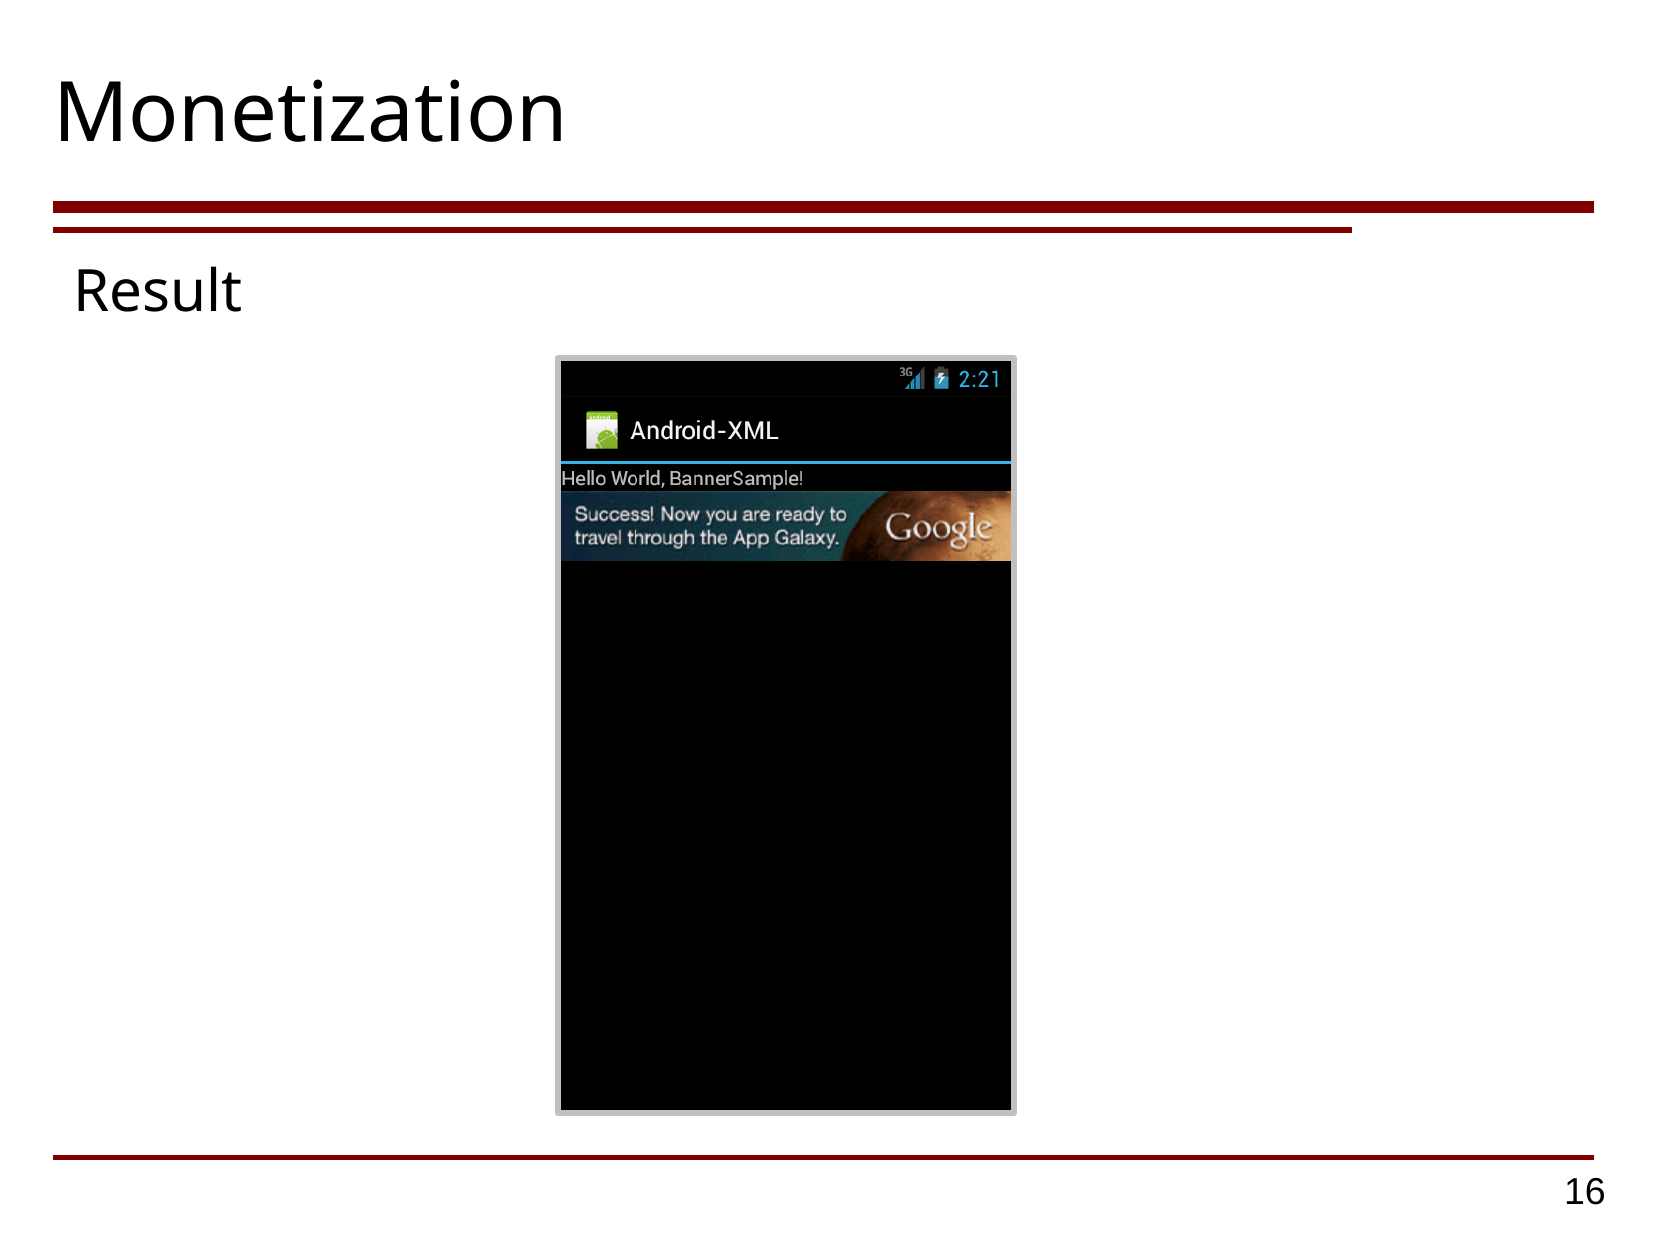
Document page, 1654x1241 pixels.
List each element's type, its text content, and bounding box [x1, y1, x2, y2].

text_box Result [59, 242, 255, 335]
subtitle Monetization [53, 48, 1542, 172]
picture [561, 360, 1011, 1111]
text_box <number> [35, 1163, 1654, 1221]
